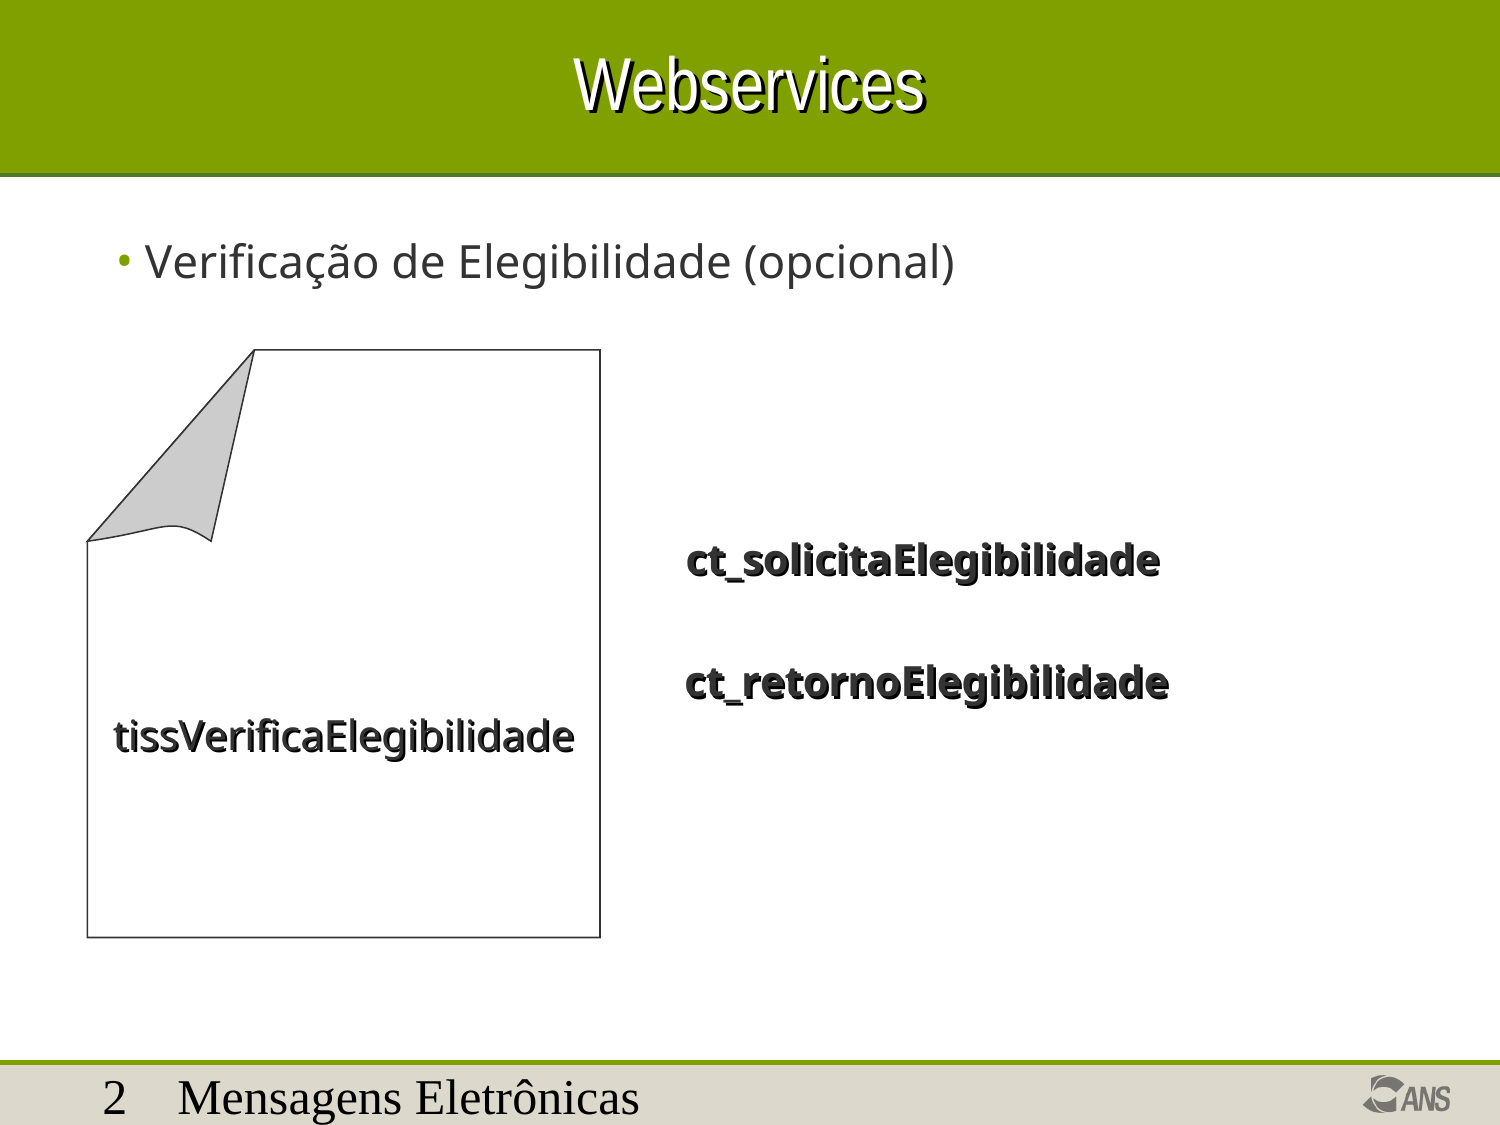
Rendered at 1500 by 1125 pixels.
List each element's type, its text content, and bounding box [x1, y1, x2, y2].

title Webservices [24, 10, 1475, 161]
text_box ct_solicitaElegibilidade [670, 525, 1175, 591]
text_box tissVerificaElegibilidade [87, 349, 601, 938]
picture [1362, 1075, 1450, 1113]
text_box Verificação de Elegibilidade (opcional) [100, 224, 970, 296]
text_box ct_retornoElegibilidade [669, 647, 1184, 713]
